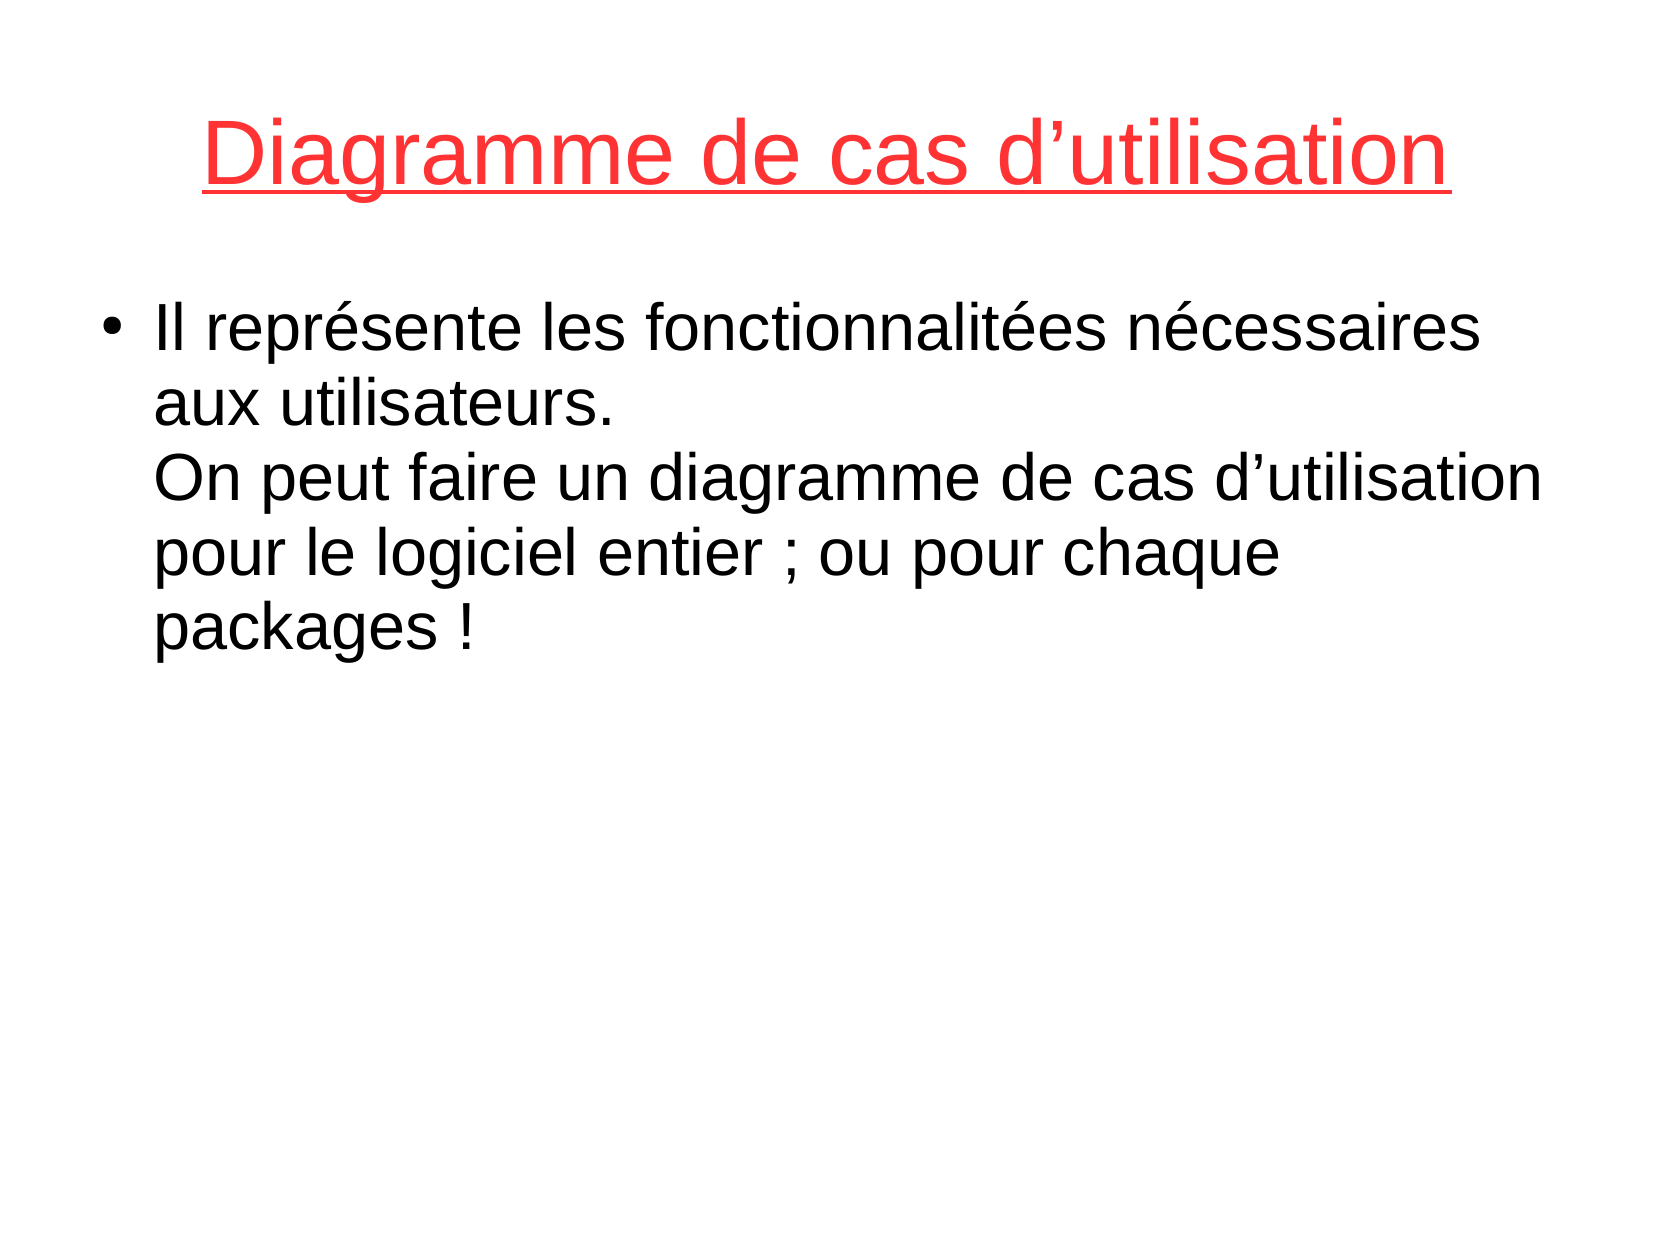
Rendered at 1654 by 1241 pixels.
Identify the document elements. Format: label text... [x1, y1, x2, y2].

title Diagramme de cas d’utilisation [82, 49, 1571, 257]
list Il représente les fonctionnalitées nécessaires aux utilisateurs. On peut faire un diagramme de cas d’utilisation pour le logiciel entier ; ou pour chaque packages ! [82, 290, 1571, 1010]
